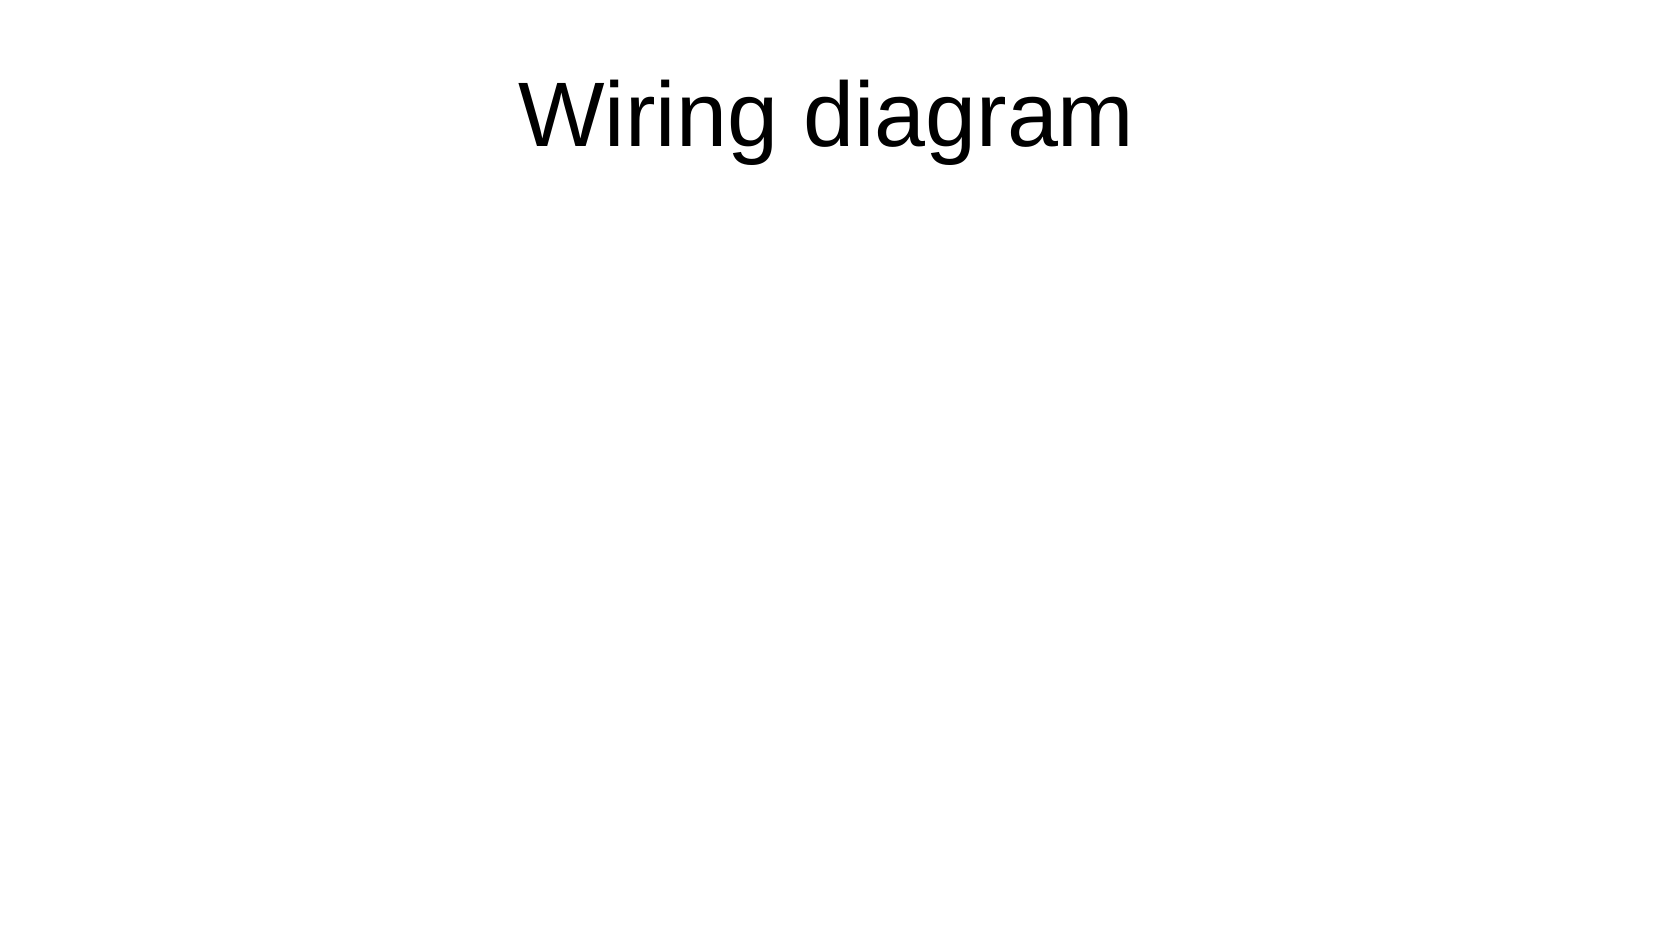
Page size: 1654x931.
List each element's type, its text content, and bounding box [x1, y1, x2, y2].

title Wiring diagram [82, 37, 1571, 193]
